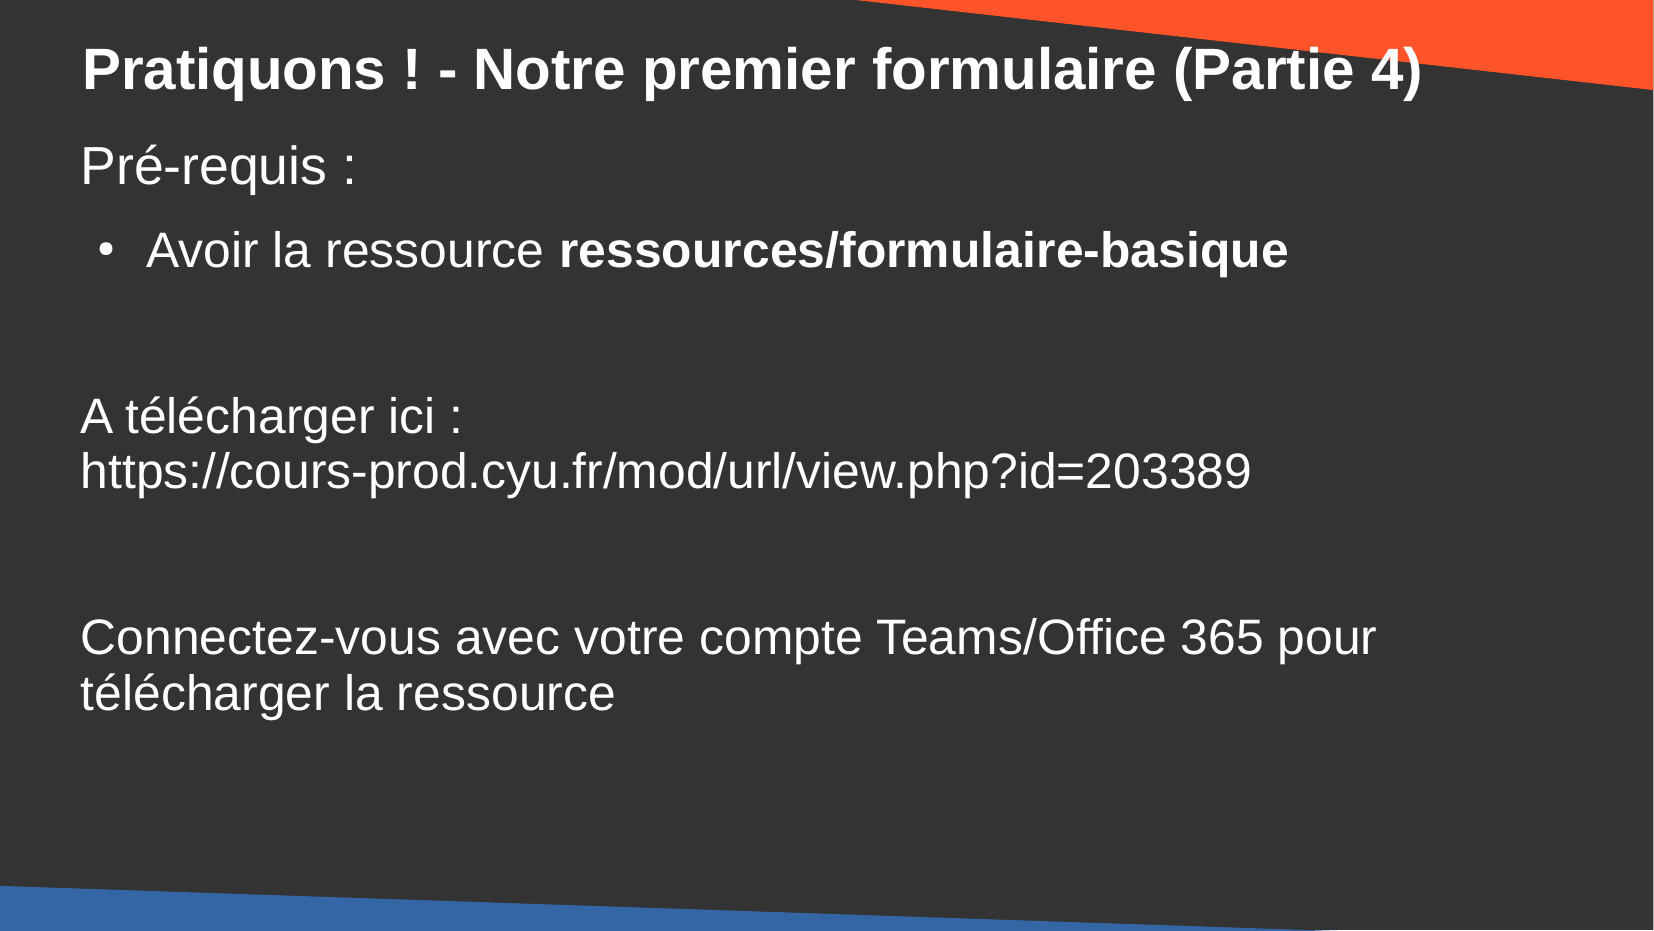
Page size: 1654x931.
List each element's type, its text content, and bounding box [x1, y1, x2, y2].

list Pré-requis : Avoir la ressource ressources/formulaire-basique A télécharger ici : https://cours-prod.cyu.fr/mod/url/view.php?id=203389 Connectez-vous avec votre compte Teams/Office 365 pour télécharger la ressource [80, 135, 1620, 721]
title Pratiquons ! - Notre premier formulaire (Partie 4) [82, 37, 1571, 114]
text_box [0, 885, 1337, 931]
text_box [855, 0, 1654, 91]
